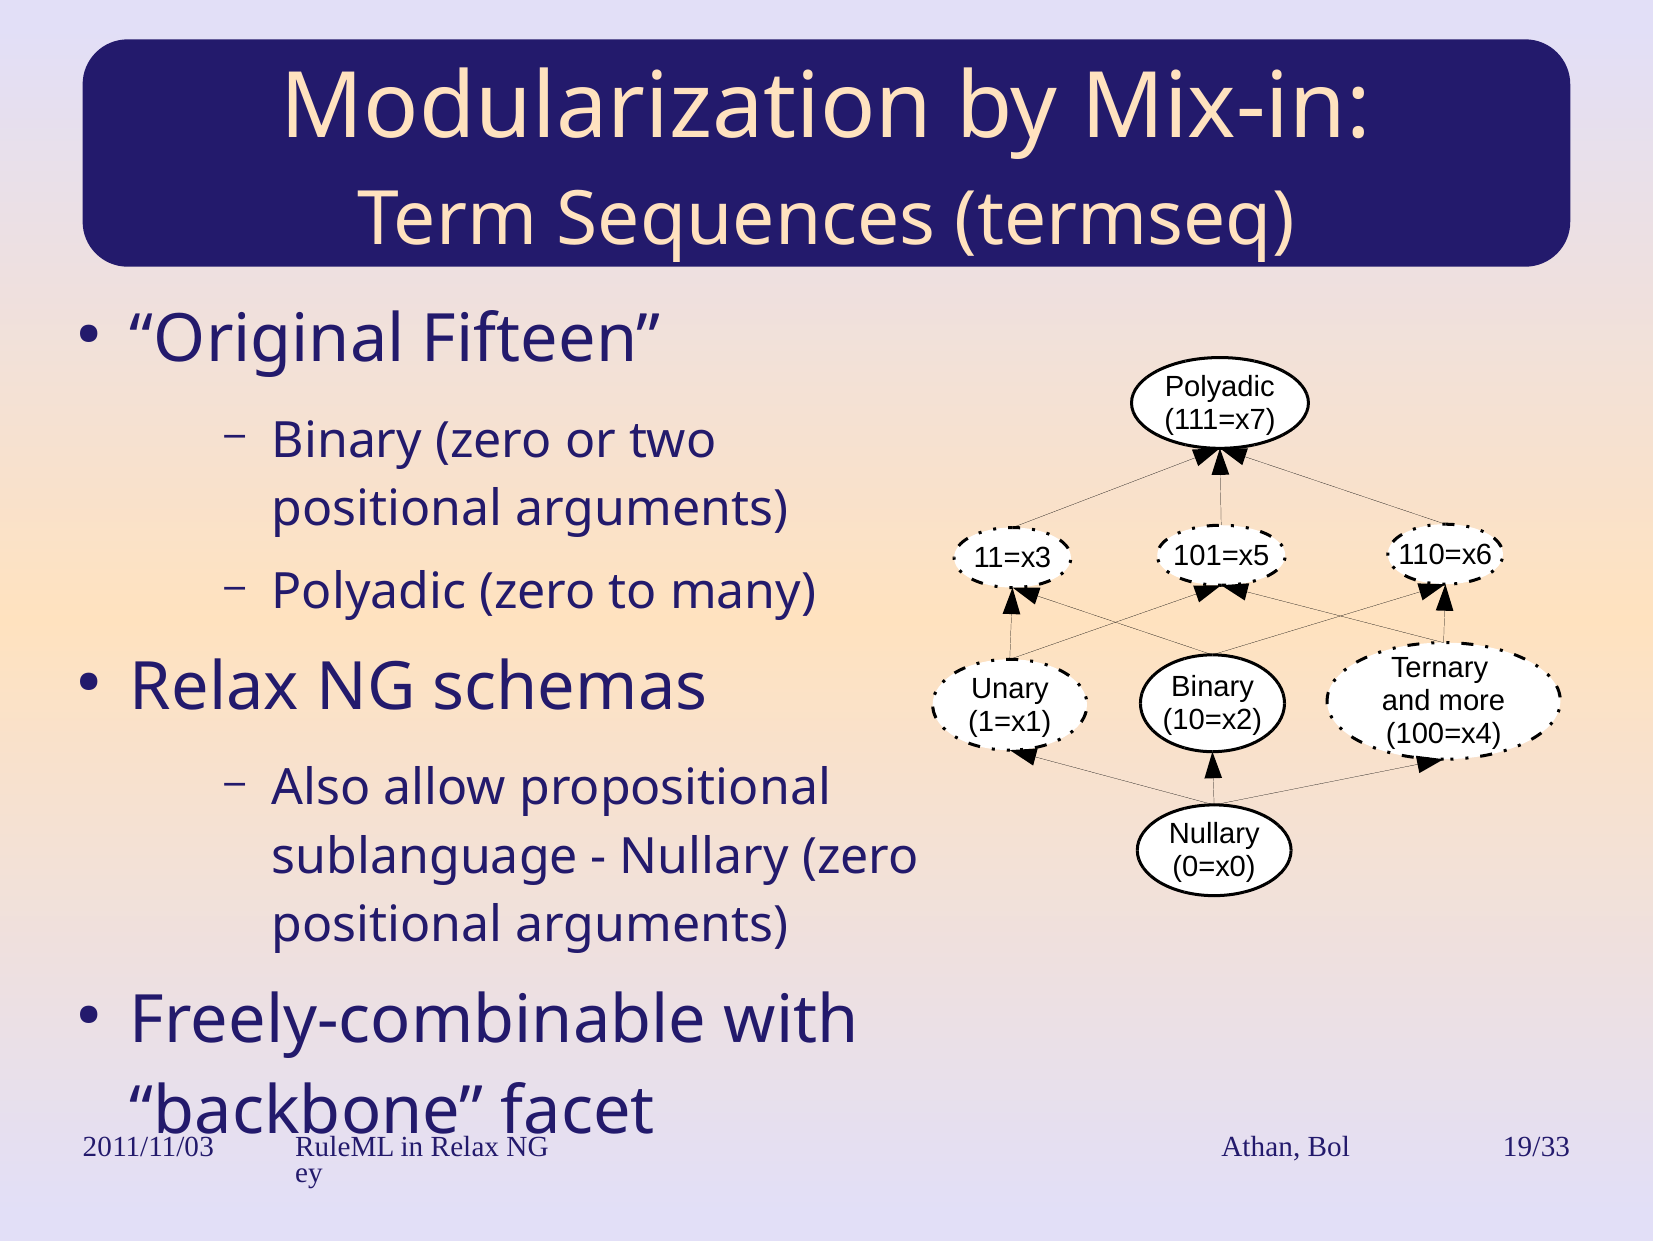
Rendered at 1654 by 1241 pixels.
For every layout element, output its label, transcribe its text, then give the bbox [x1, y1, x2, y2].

chart [862, 290, 1589, 1109]
title Modularization by Mix-in: Term Sequences (termseq) [82, 49, 1571, 257]
list “Original Fifteen” Binary (zero or two positional arguments) Polyadic (zero to many) Relax NG schemas Also allow propositional sublanguage - Nullary (zero positional arguments) Freely-combinable with “backbone” facet [59, 290, 862, 1109]
